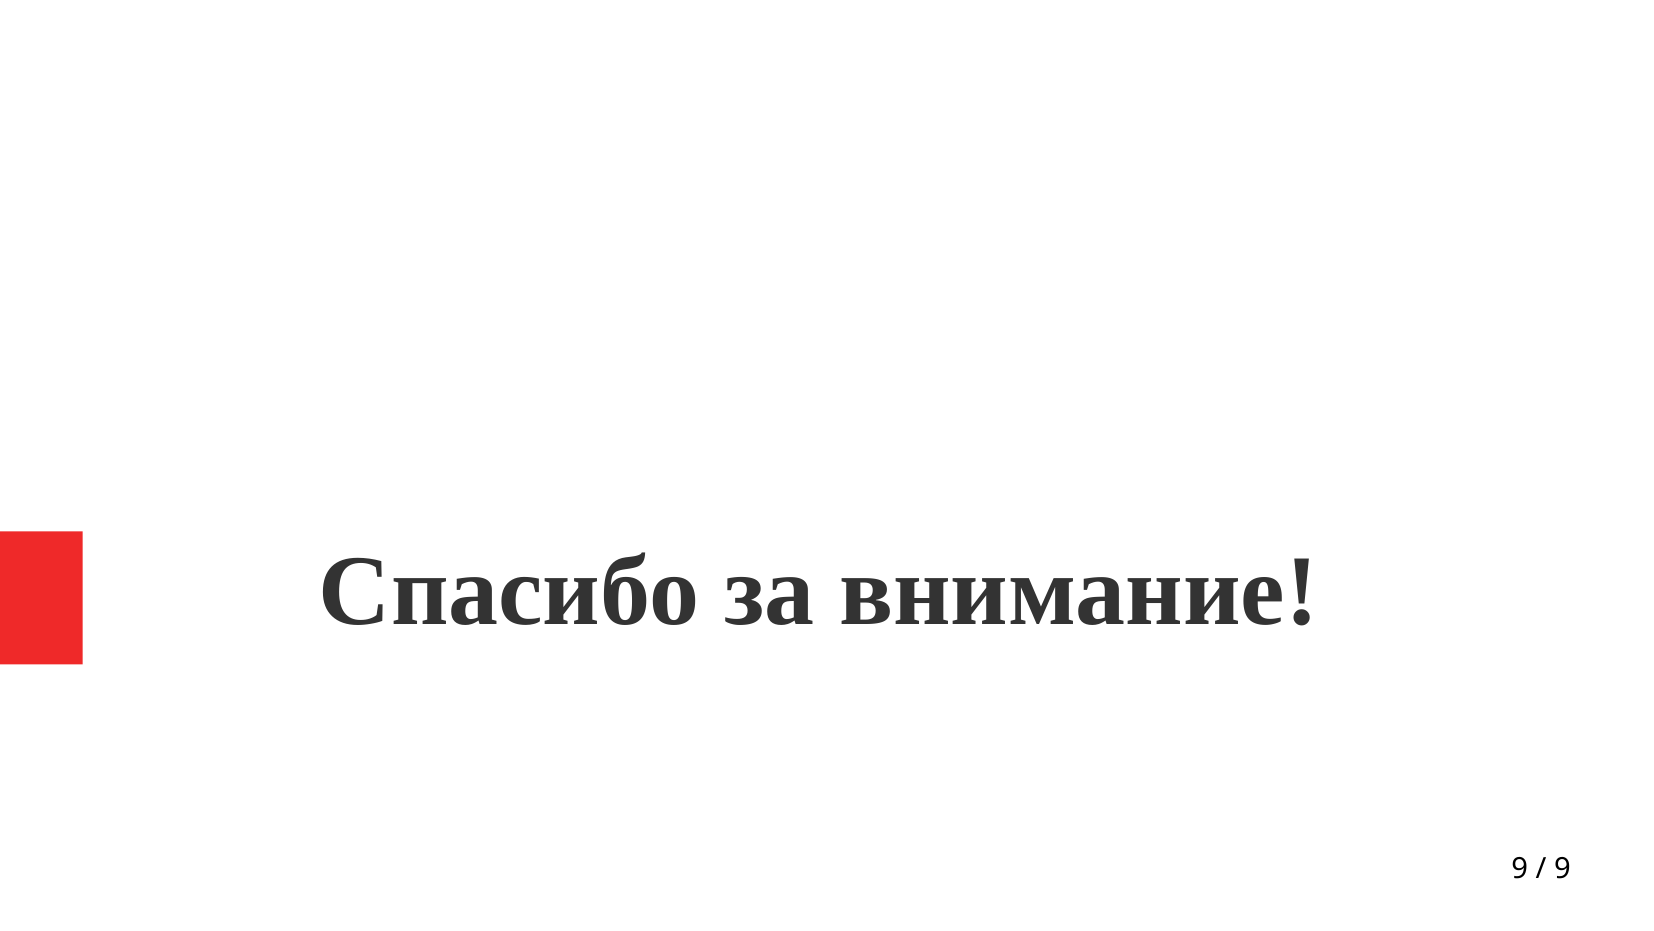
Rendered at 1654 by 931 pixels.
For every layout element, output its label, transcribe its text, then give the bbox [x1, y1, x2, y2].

title Спасибо за внимание! [318, 366, 1560, 815]
